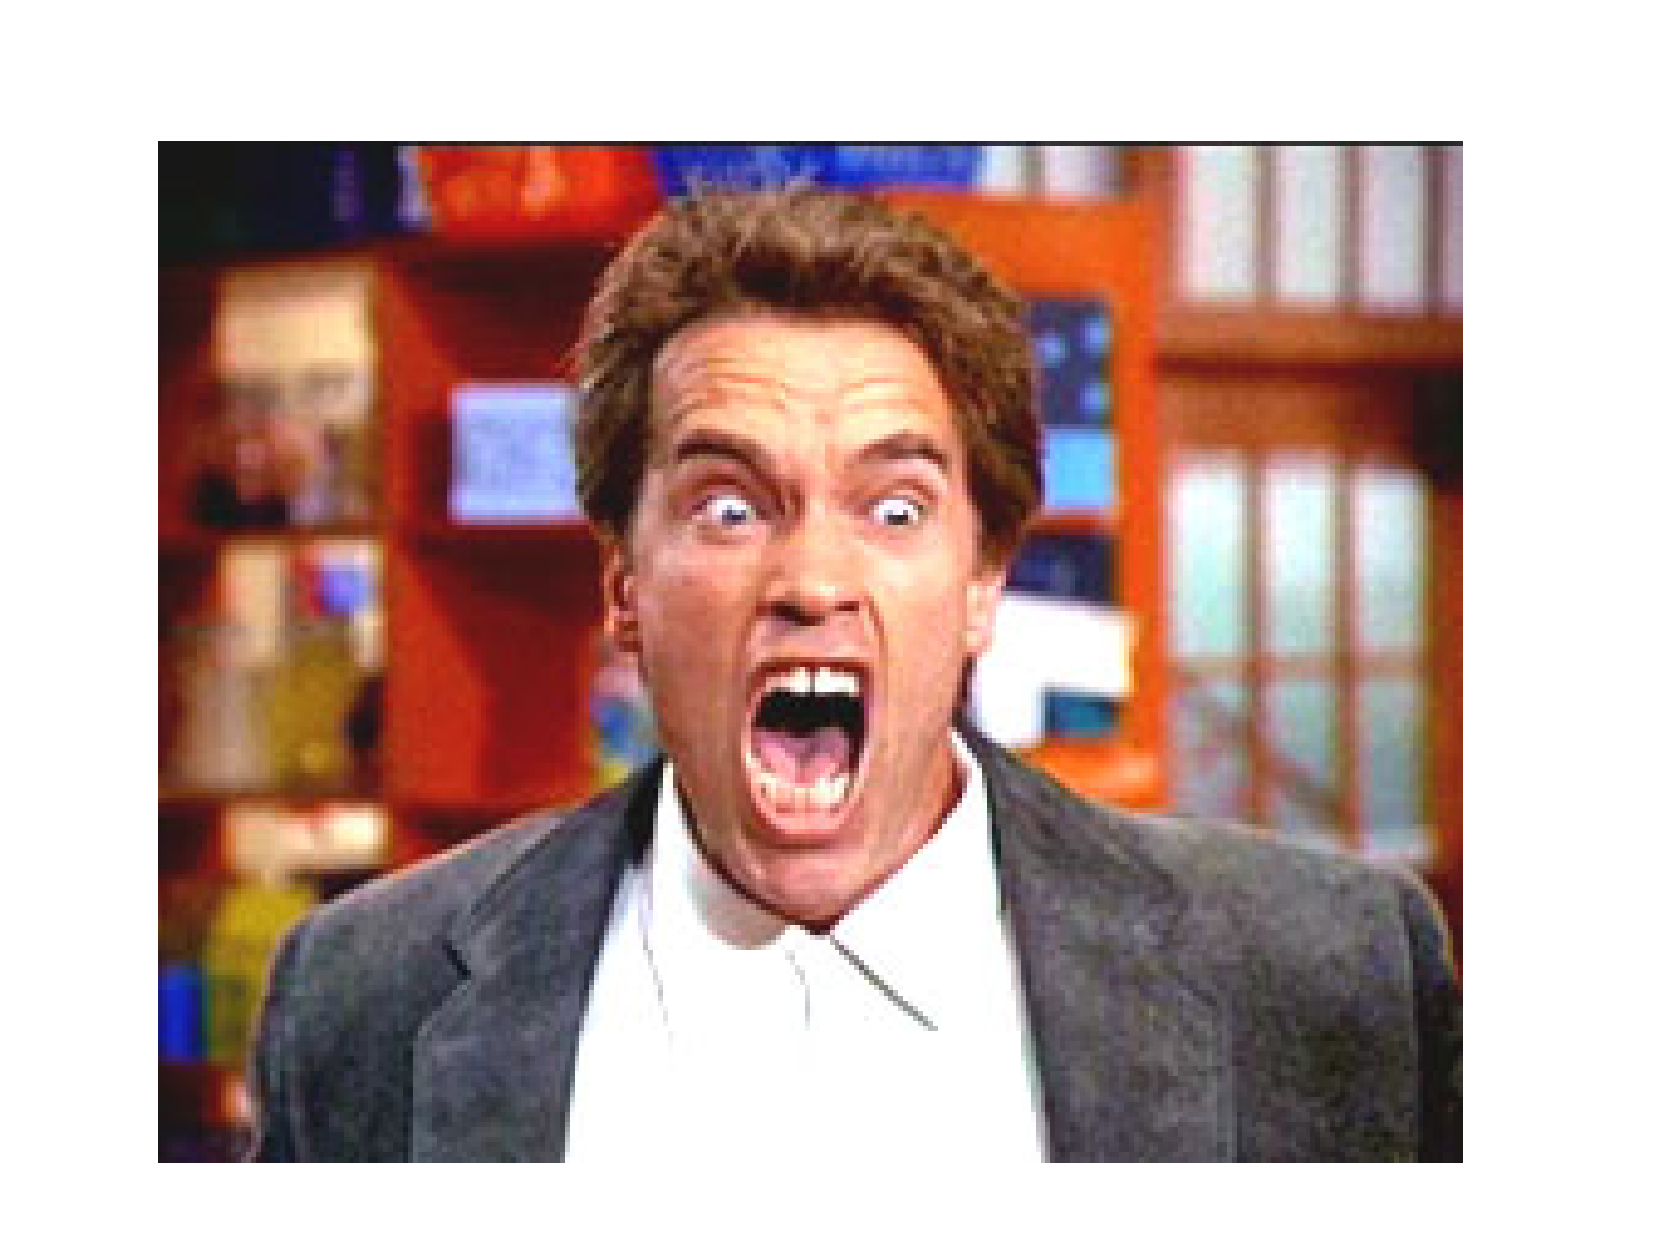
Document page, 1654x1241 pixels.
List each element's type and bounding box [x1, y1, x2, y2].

picture [158, 141, 1463, 1163]
